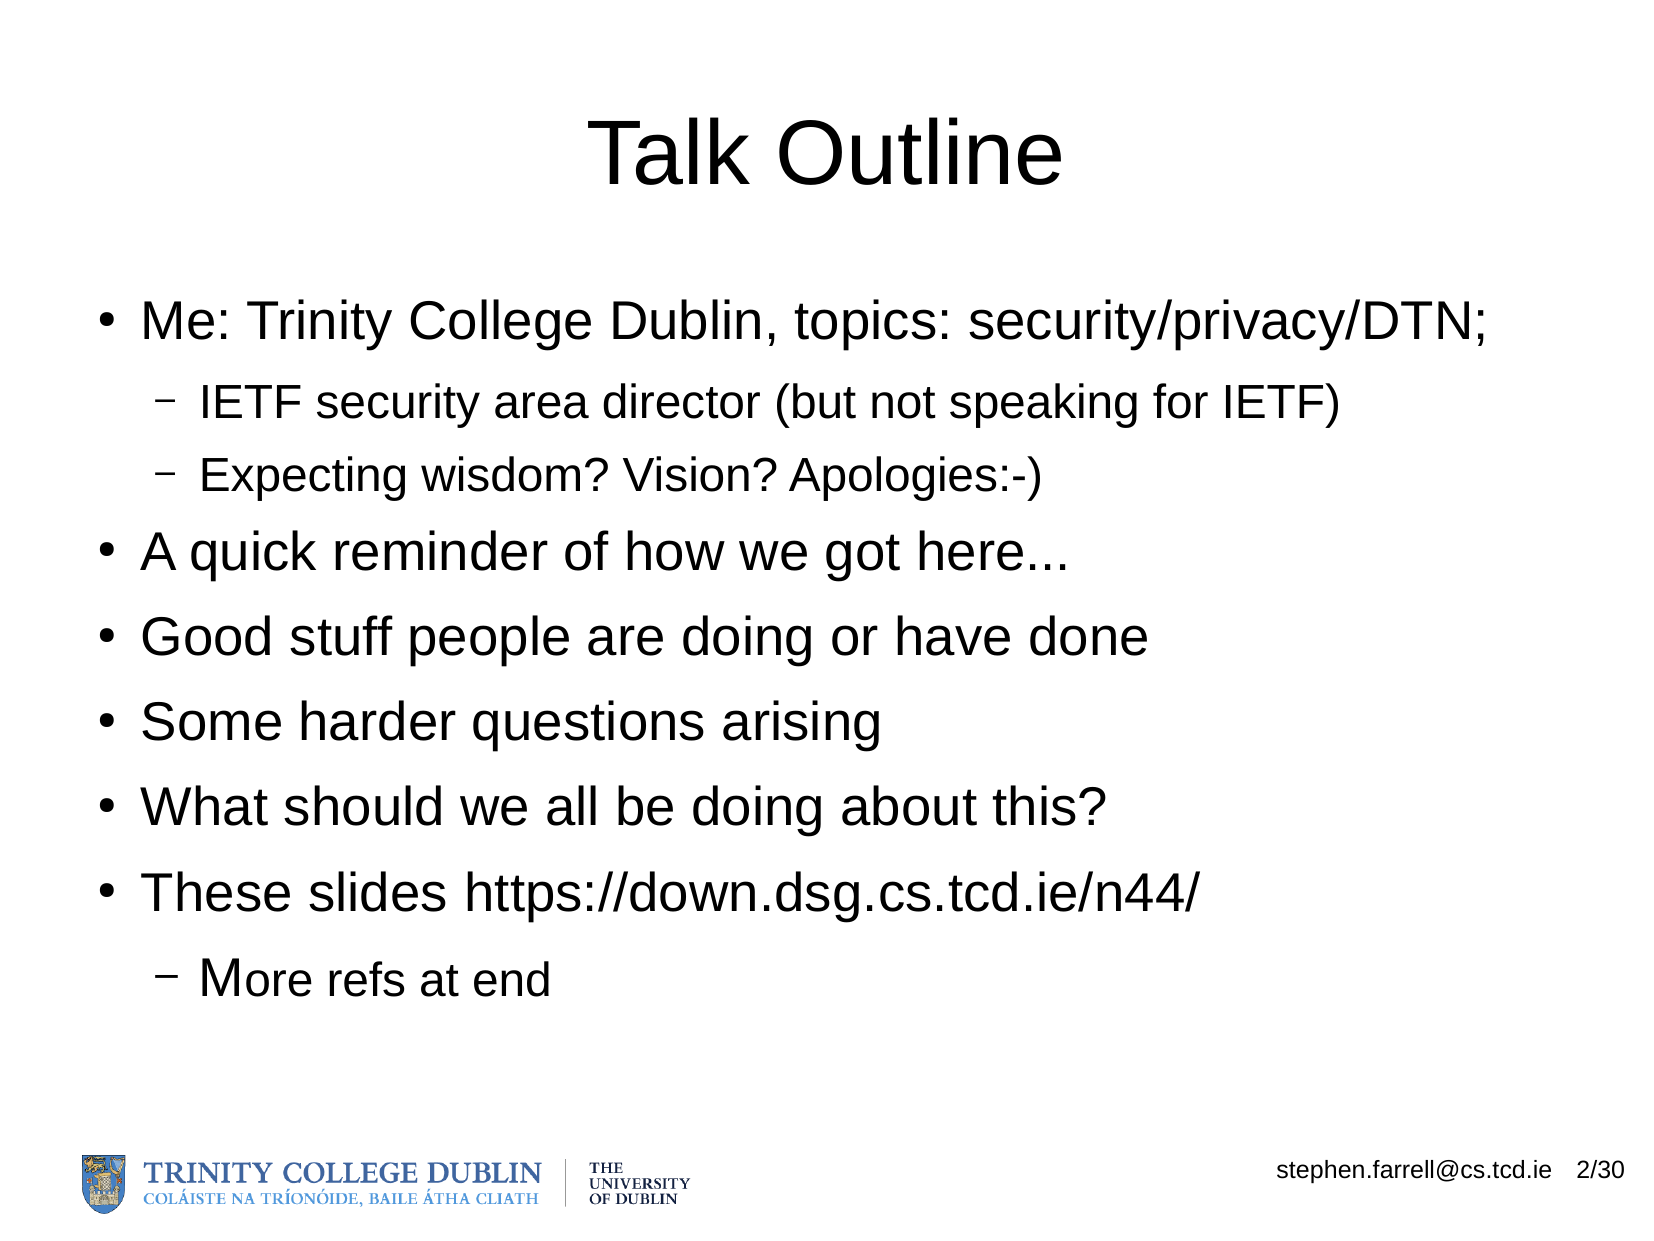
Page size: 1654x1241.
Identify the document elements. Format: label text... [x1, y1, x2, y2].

picture [82, 1155, 694, 1214]
list Me: Trinity College Dublin, topics: security/privacy/DTN; IETF security area director (but not speaking for IETF) Expecting wisdom? Vision? Apologies:-) A quick reminder of how we got here... Good stuff people are doing or have done Some harder questions arising What should we all be doing about this? These slides https://down.dsg.cs.tcd.ie/n44/ More refs at end [82, 290, 1571, 1010]
title Talk Outline [82, 49, 1571, 257]
